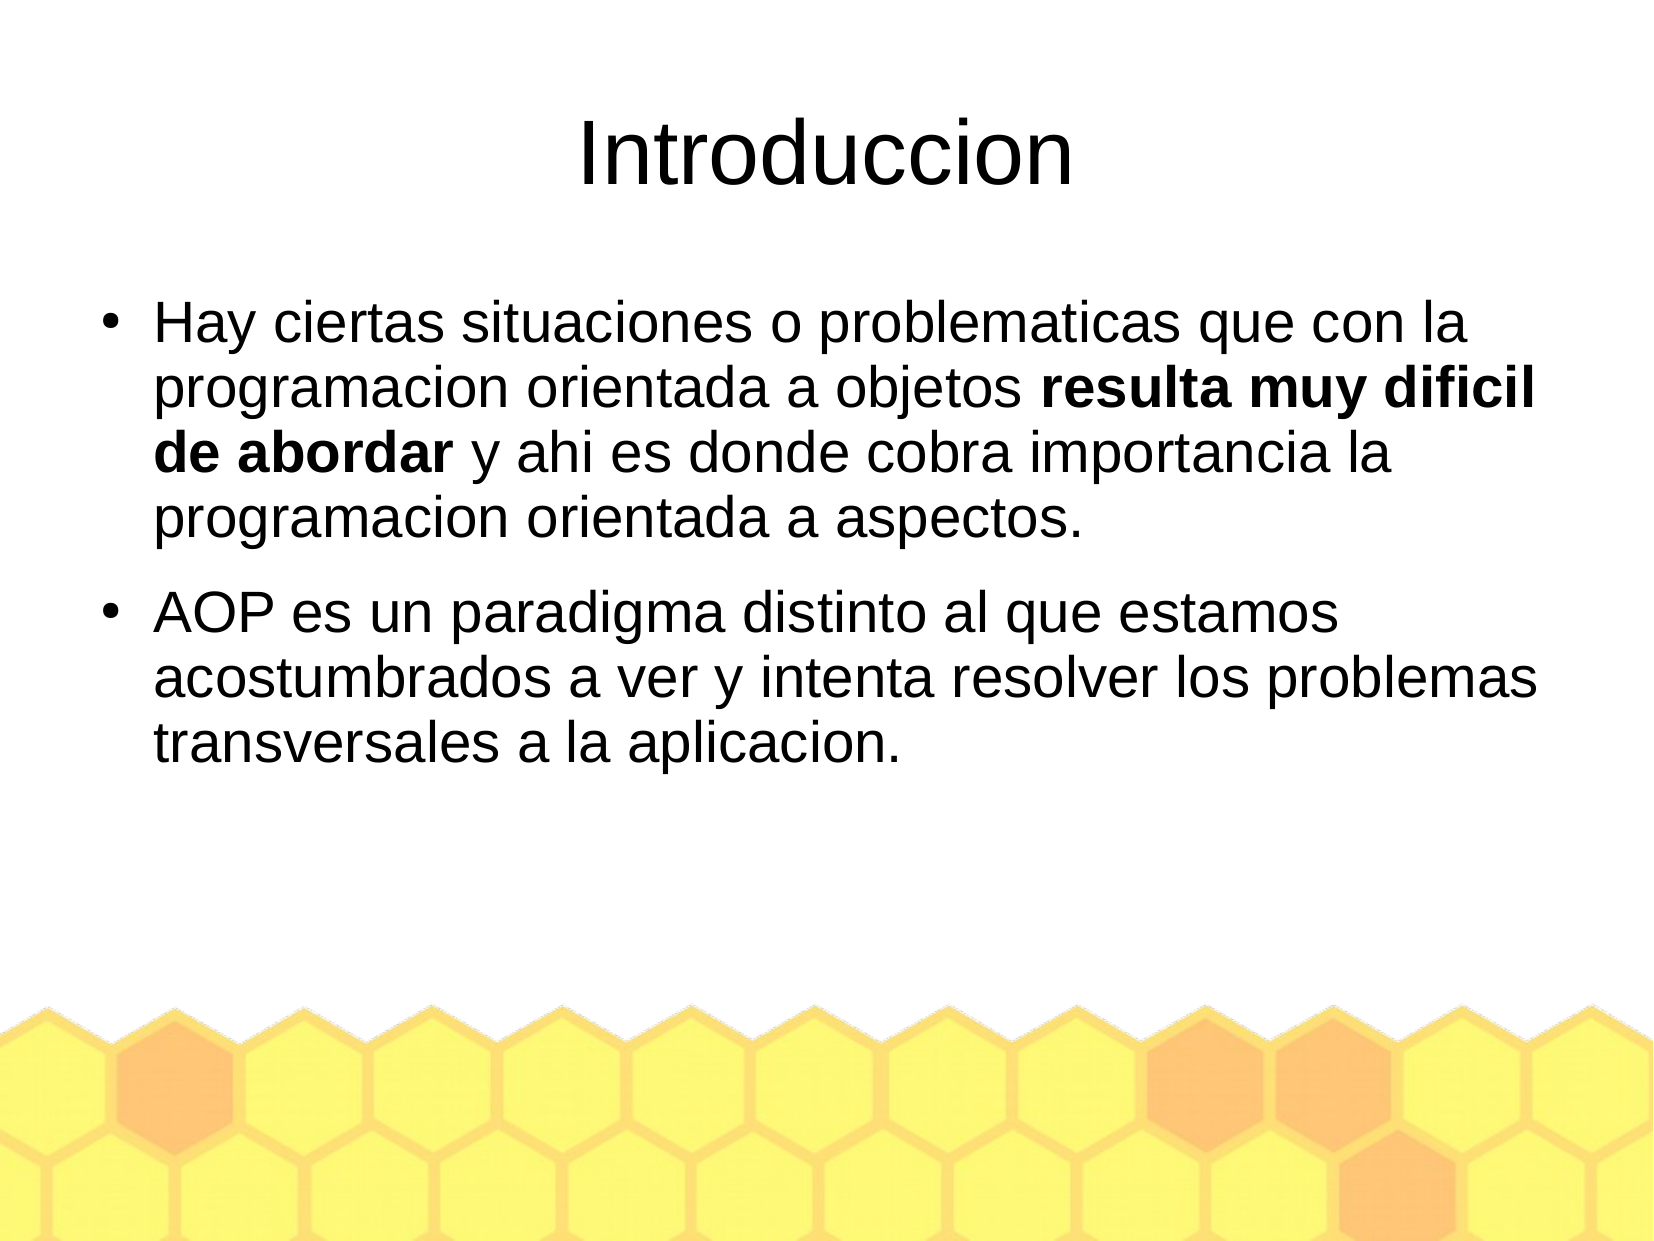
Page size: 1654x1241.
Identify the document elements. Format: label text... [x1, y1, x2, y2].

title Introduccion [82, 49, 1571, 257]
list Hay ciertas situaciones o problematicas que con la programacion orientada a objetos resulta muy dificil de abordar y ahi es donde cobra importancia la programacion orientada a aspectos. AOP es un paradigma distinto al que estamos acostumbrados a ver y intenta resolver los problemas transversales a la aplicacion. [82, 290, 1571, 1010]
picture [0, 1001, 1654, 1241]
